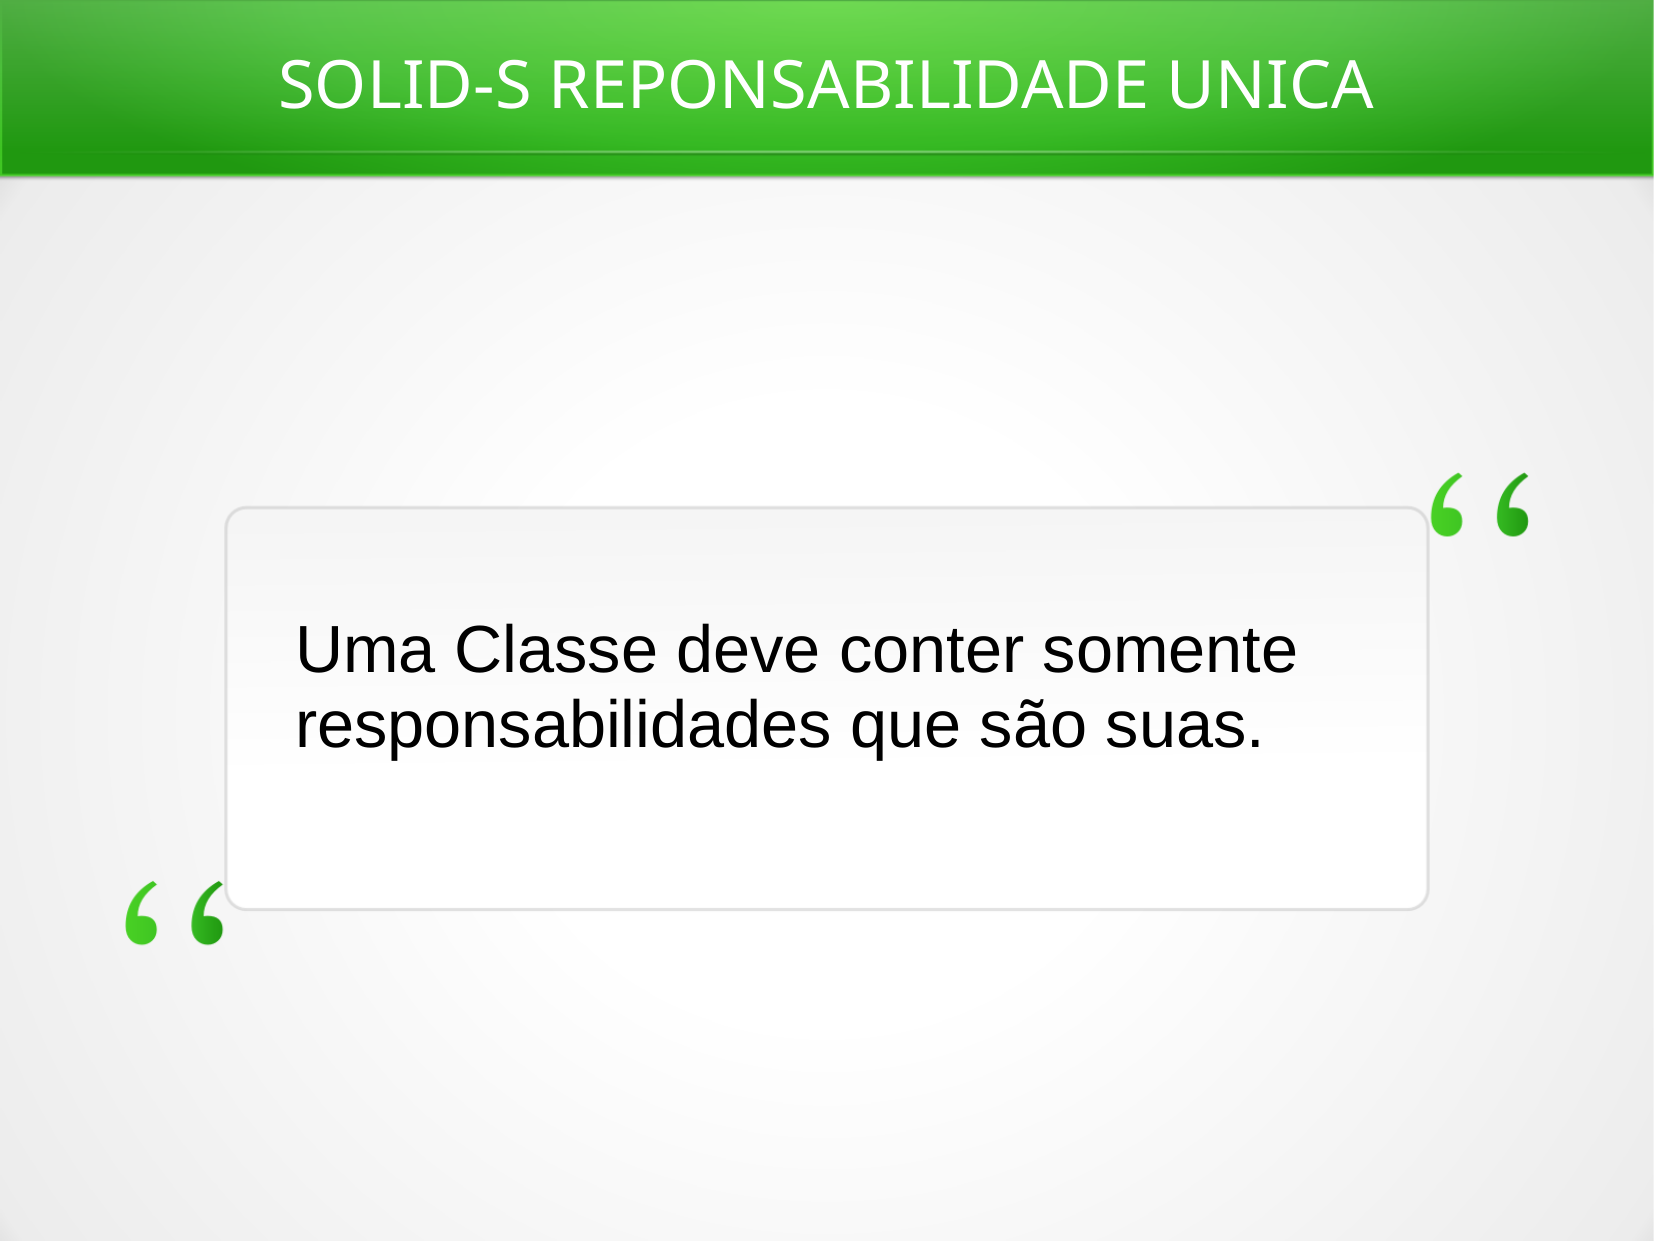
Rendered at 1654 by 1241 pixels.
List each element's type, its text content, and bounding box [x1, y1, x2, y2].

title SOLID-S REPONSABILIDADE UNICA [82, 11, 1571, 154]
picture [0, 0, 1654, 1241]
list Uma Classe deve conter somente responsabilidades que são suas. [224, 507, 1430, 910]
